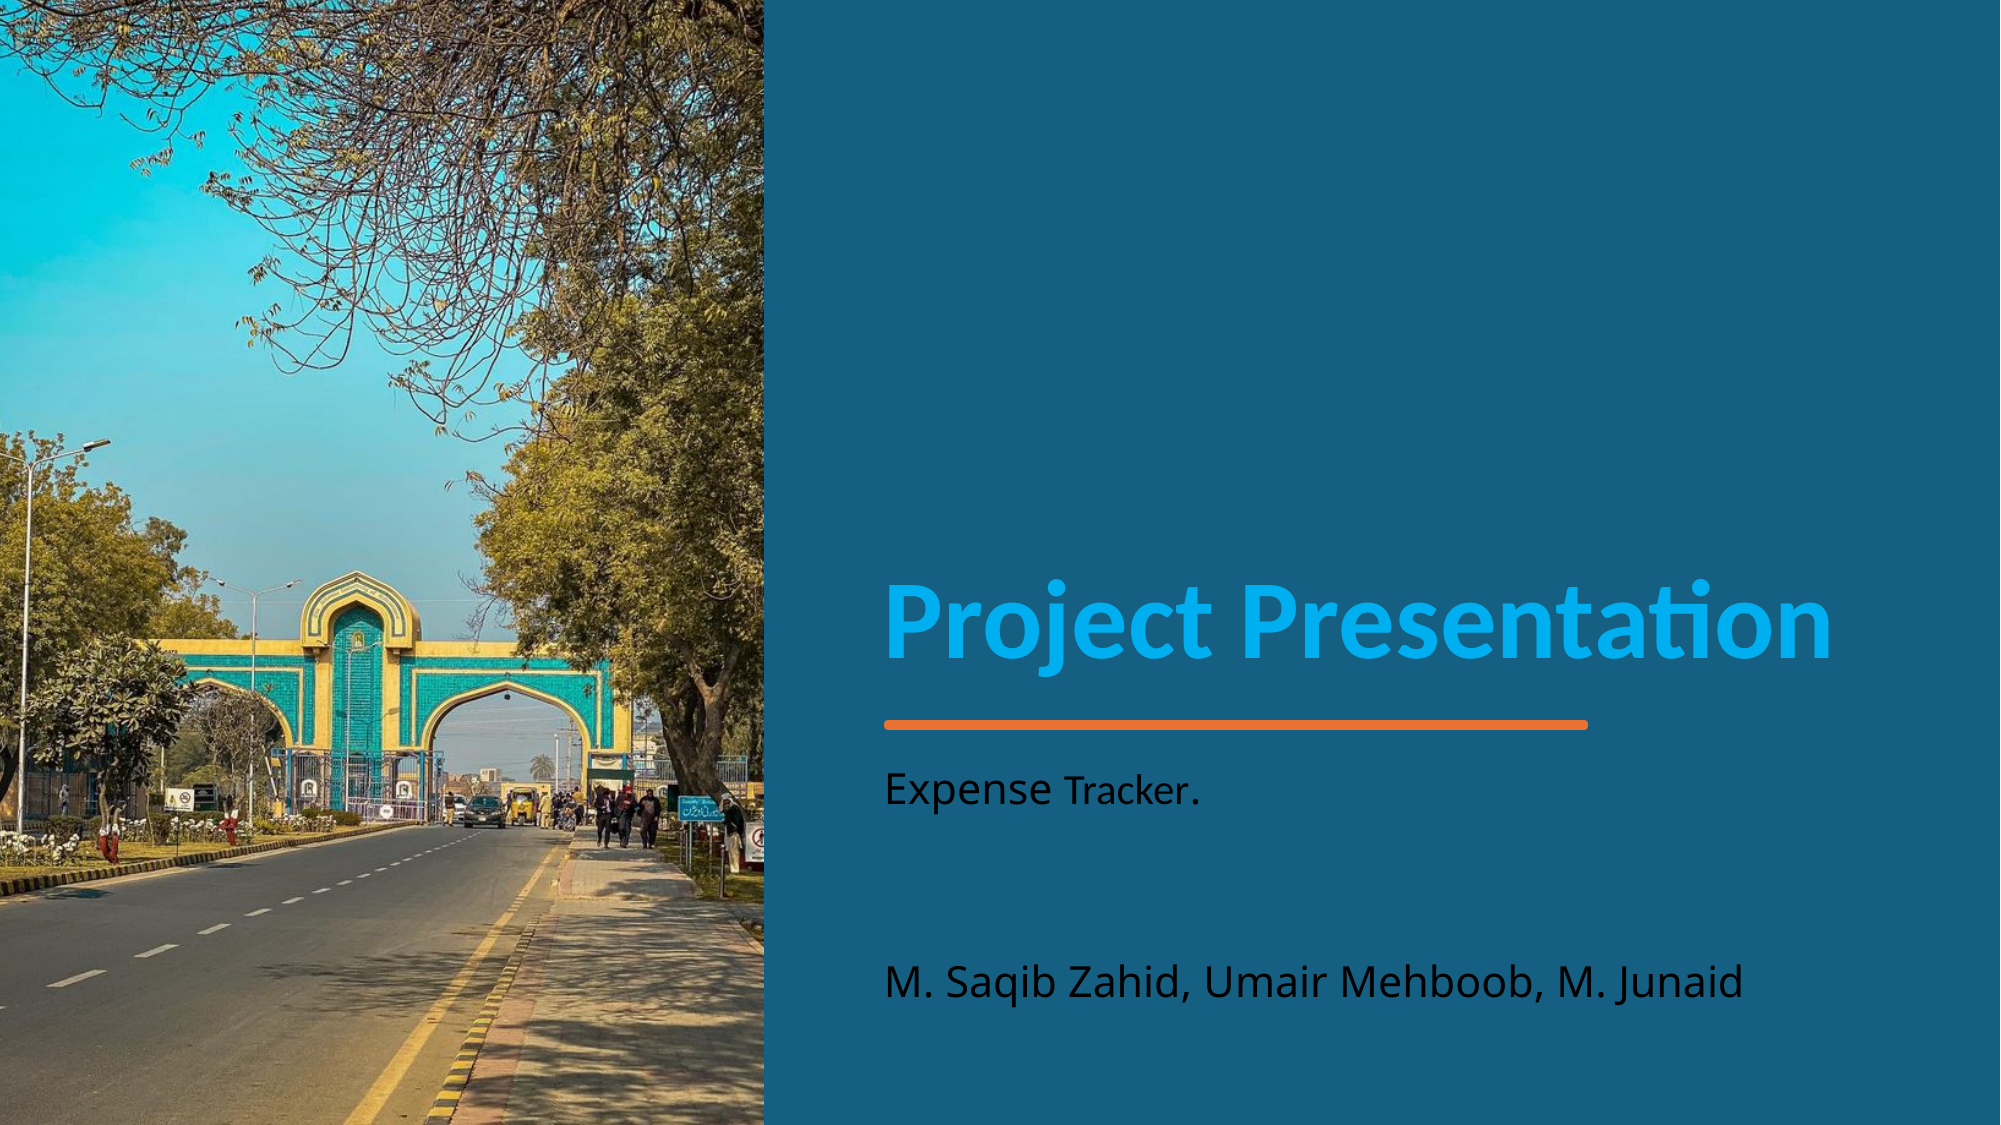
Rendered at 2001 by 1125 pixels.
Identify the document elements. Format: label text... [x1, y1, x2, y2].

subtitle Expense Tracker. M. Saqib Zahid, Umair Mehboob, M. Junaid [869, 760, 1895, 1019]
text_box [764, 0, 2000, 1125]
picture [0, 0, 764, 1125]
title Project Presentation [869, 104, 1895, 691]
